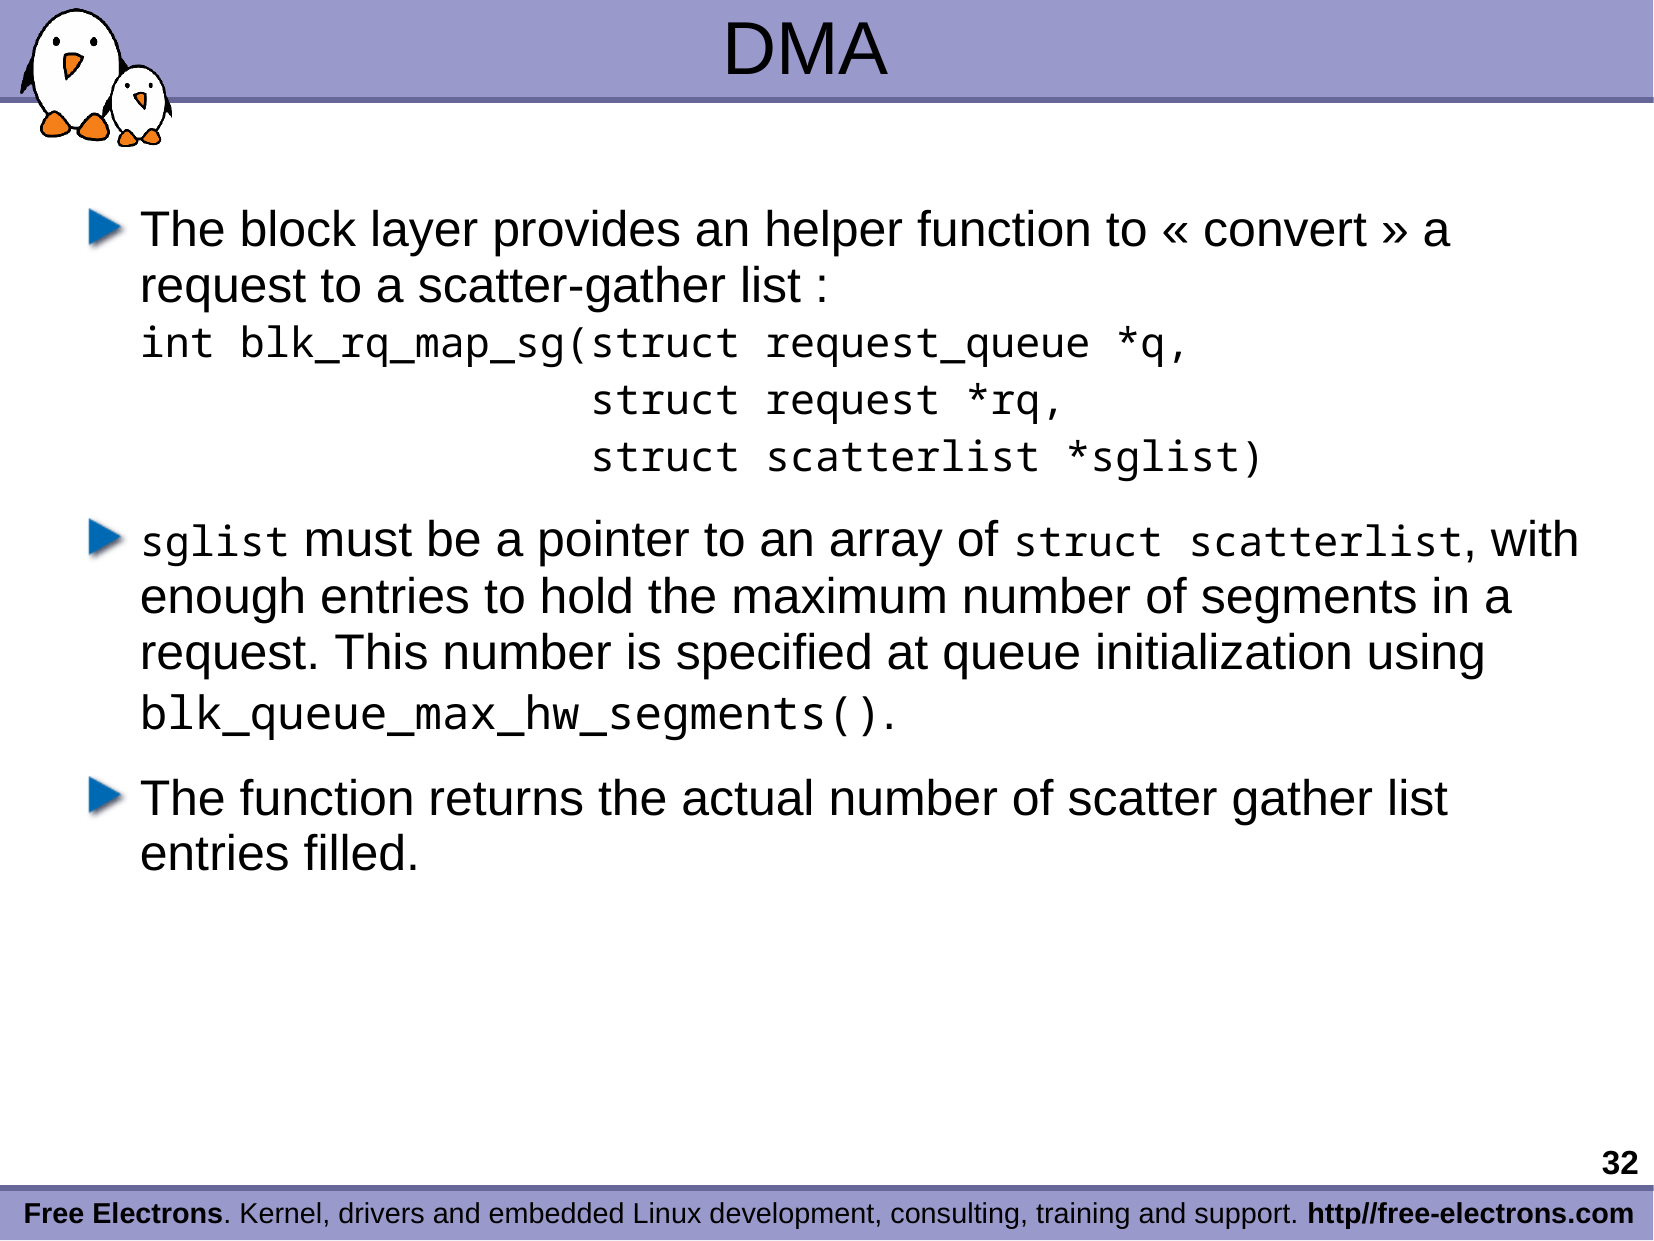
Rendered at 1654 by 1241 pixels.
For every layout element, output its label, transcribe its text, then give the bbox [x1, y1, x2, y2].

title DMA [60, 0, 1551, 98]
picture [20, 8, 172, 147]
list The block layer provides an helper function to « convert » a request to a scatter-gather list : int blk_rq_map_sg(struct request_queue *q, struct request *rq, struct scatterlist *sglist) sglist must be a pointer to an array of struct scatterlist, with enough entries to hold the maximum number of segments in a request. This number is specified at queue initialization using blk_queue_max_hw_segments(). The function returns the actual number of scatter gather list entries filled. [68, 201, 1592, 1118]
